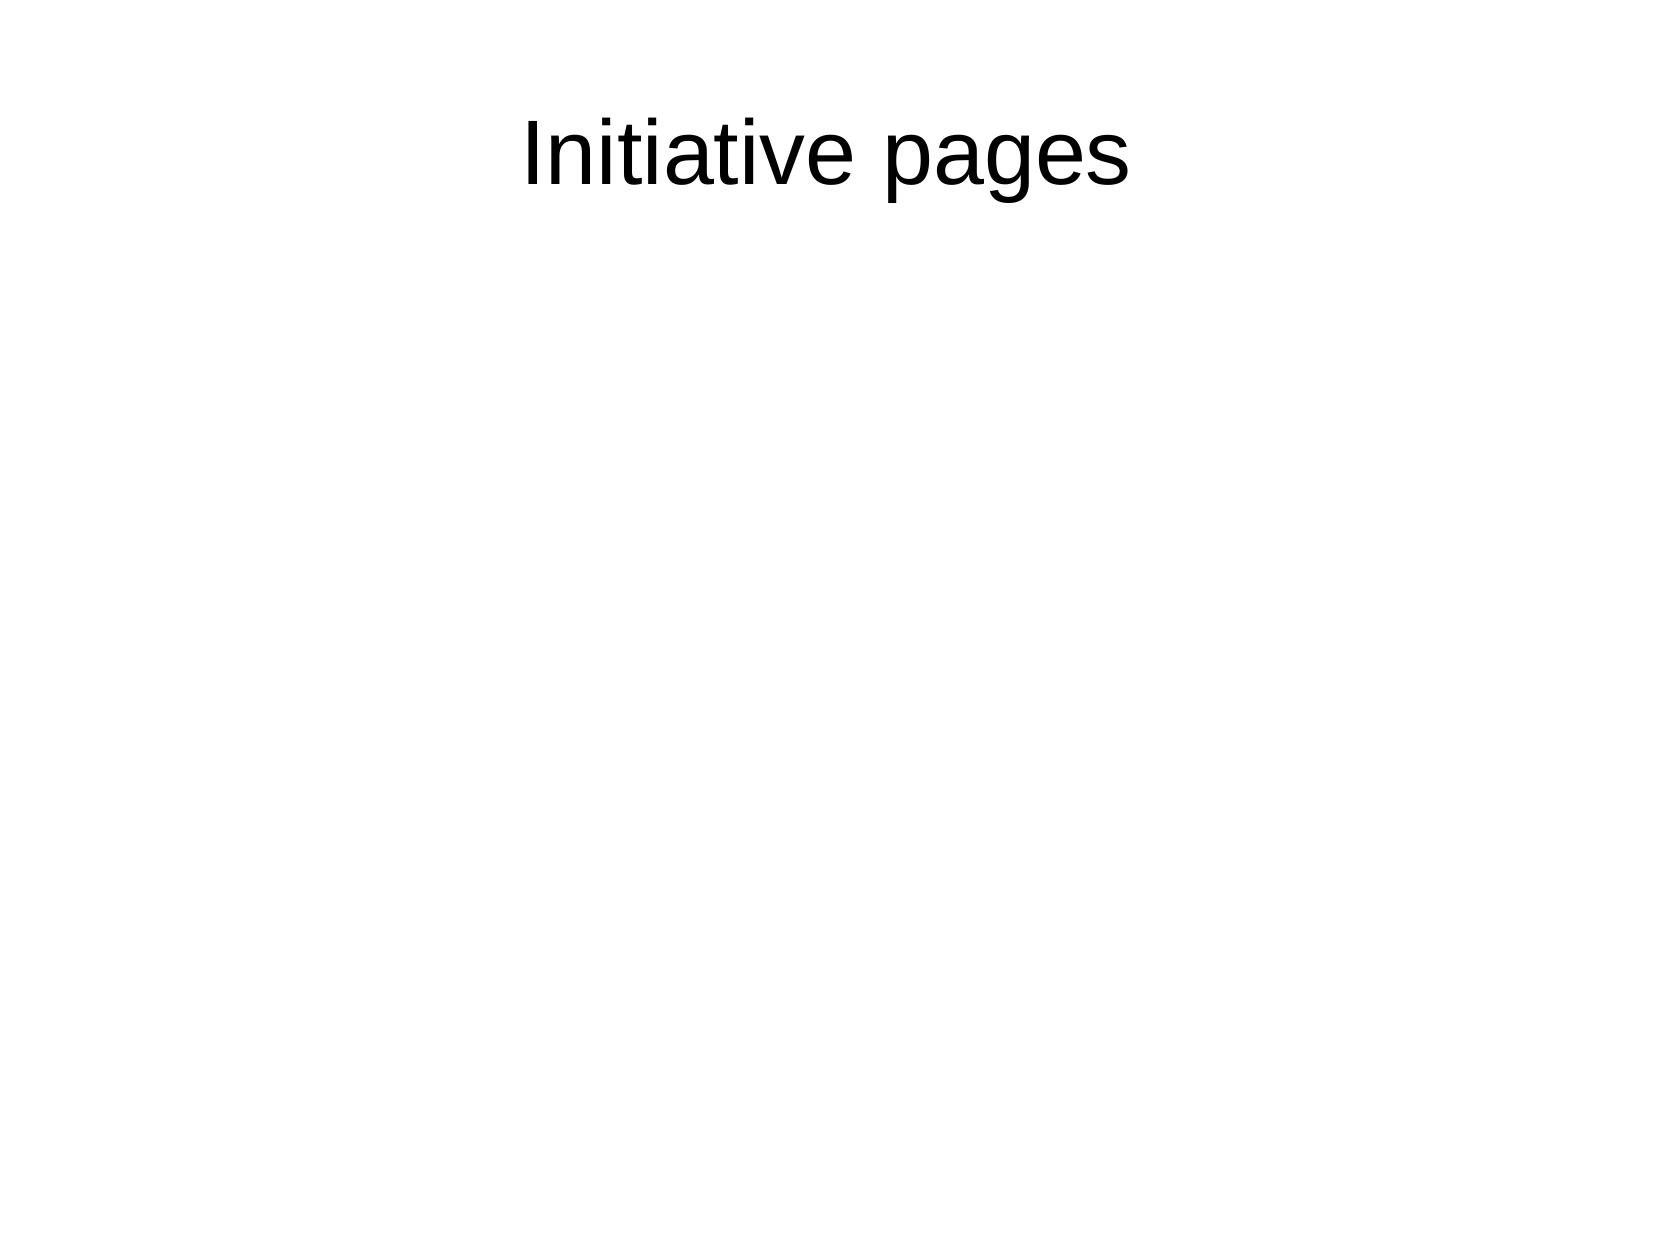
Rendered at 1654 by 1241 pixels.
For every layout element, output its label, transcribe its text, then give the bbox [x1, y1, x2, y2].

title Initiative pages [82, 56, 1571, 250]
